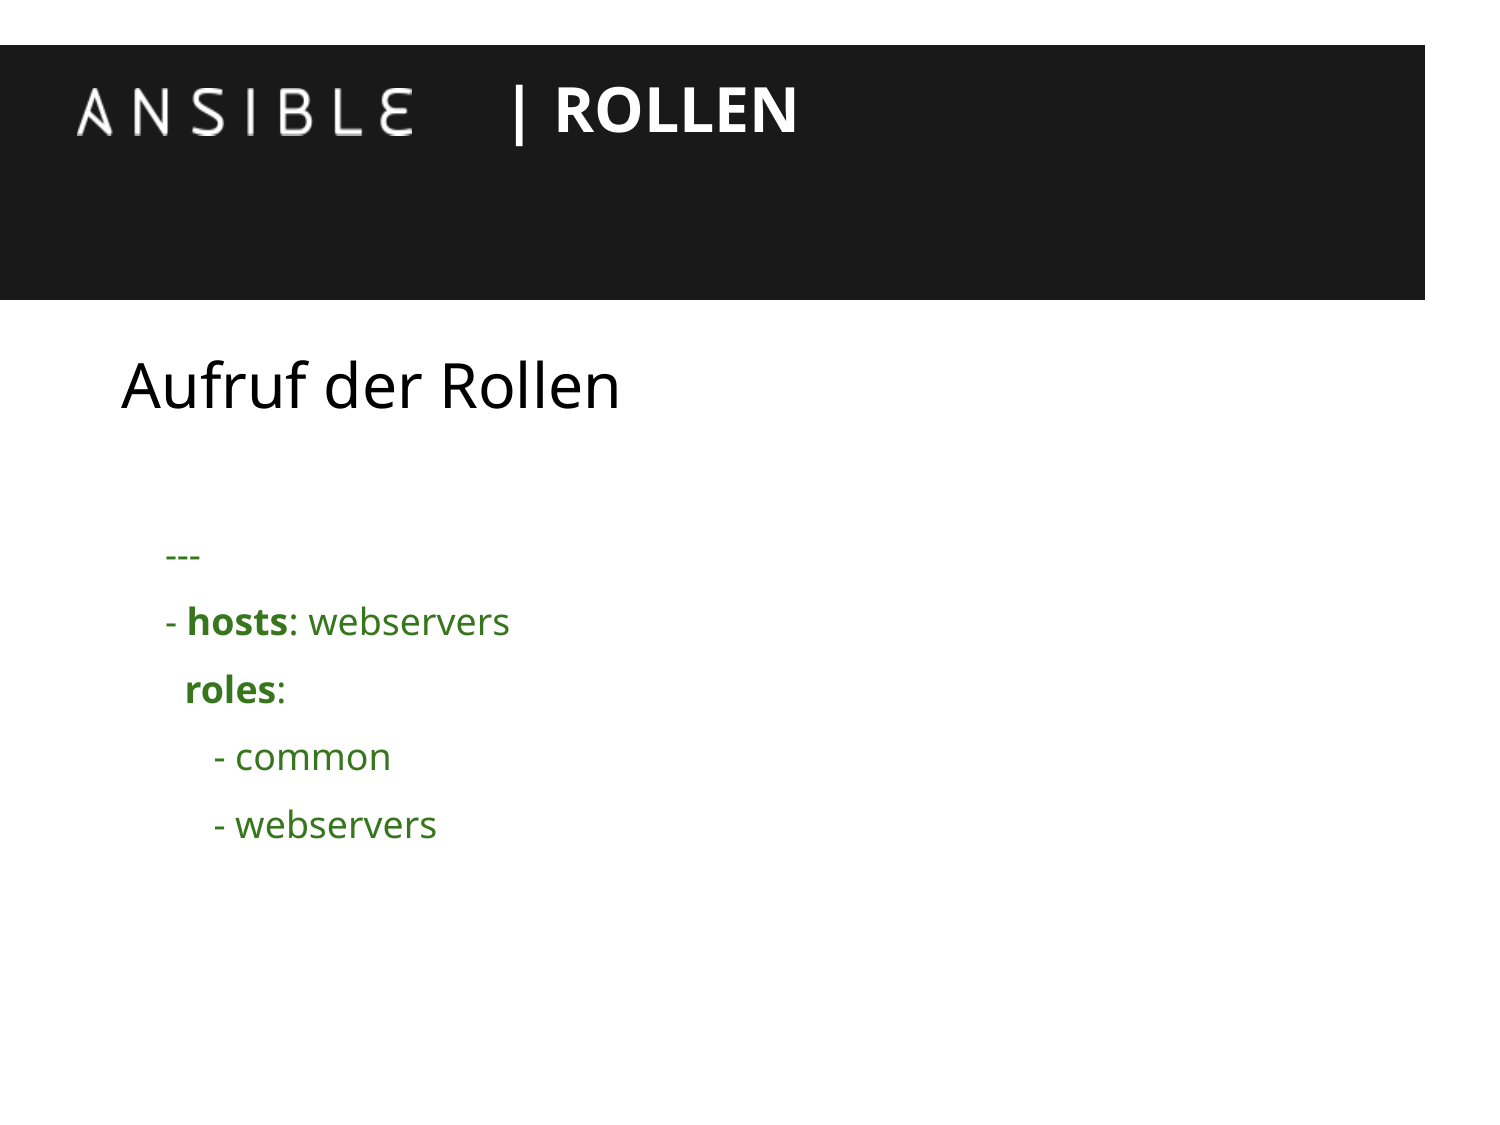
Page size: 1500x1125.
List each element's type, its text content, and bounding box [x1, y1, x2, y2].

picture [77, 88, 412, 136]
title | ROLLEN [437, 48, 1087, 160]
list Aufruf der Rollen --- - hosts: webservers roles: - common - webservers [75, 319, 1425, 1078]
